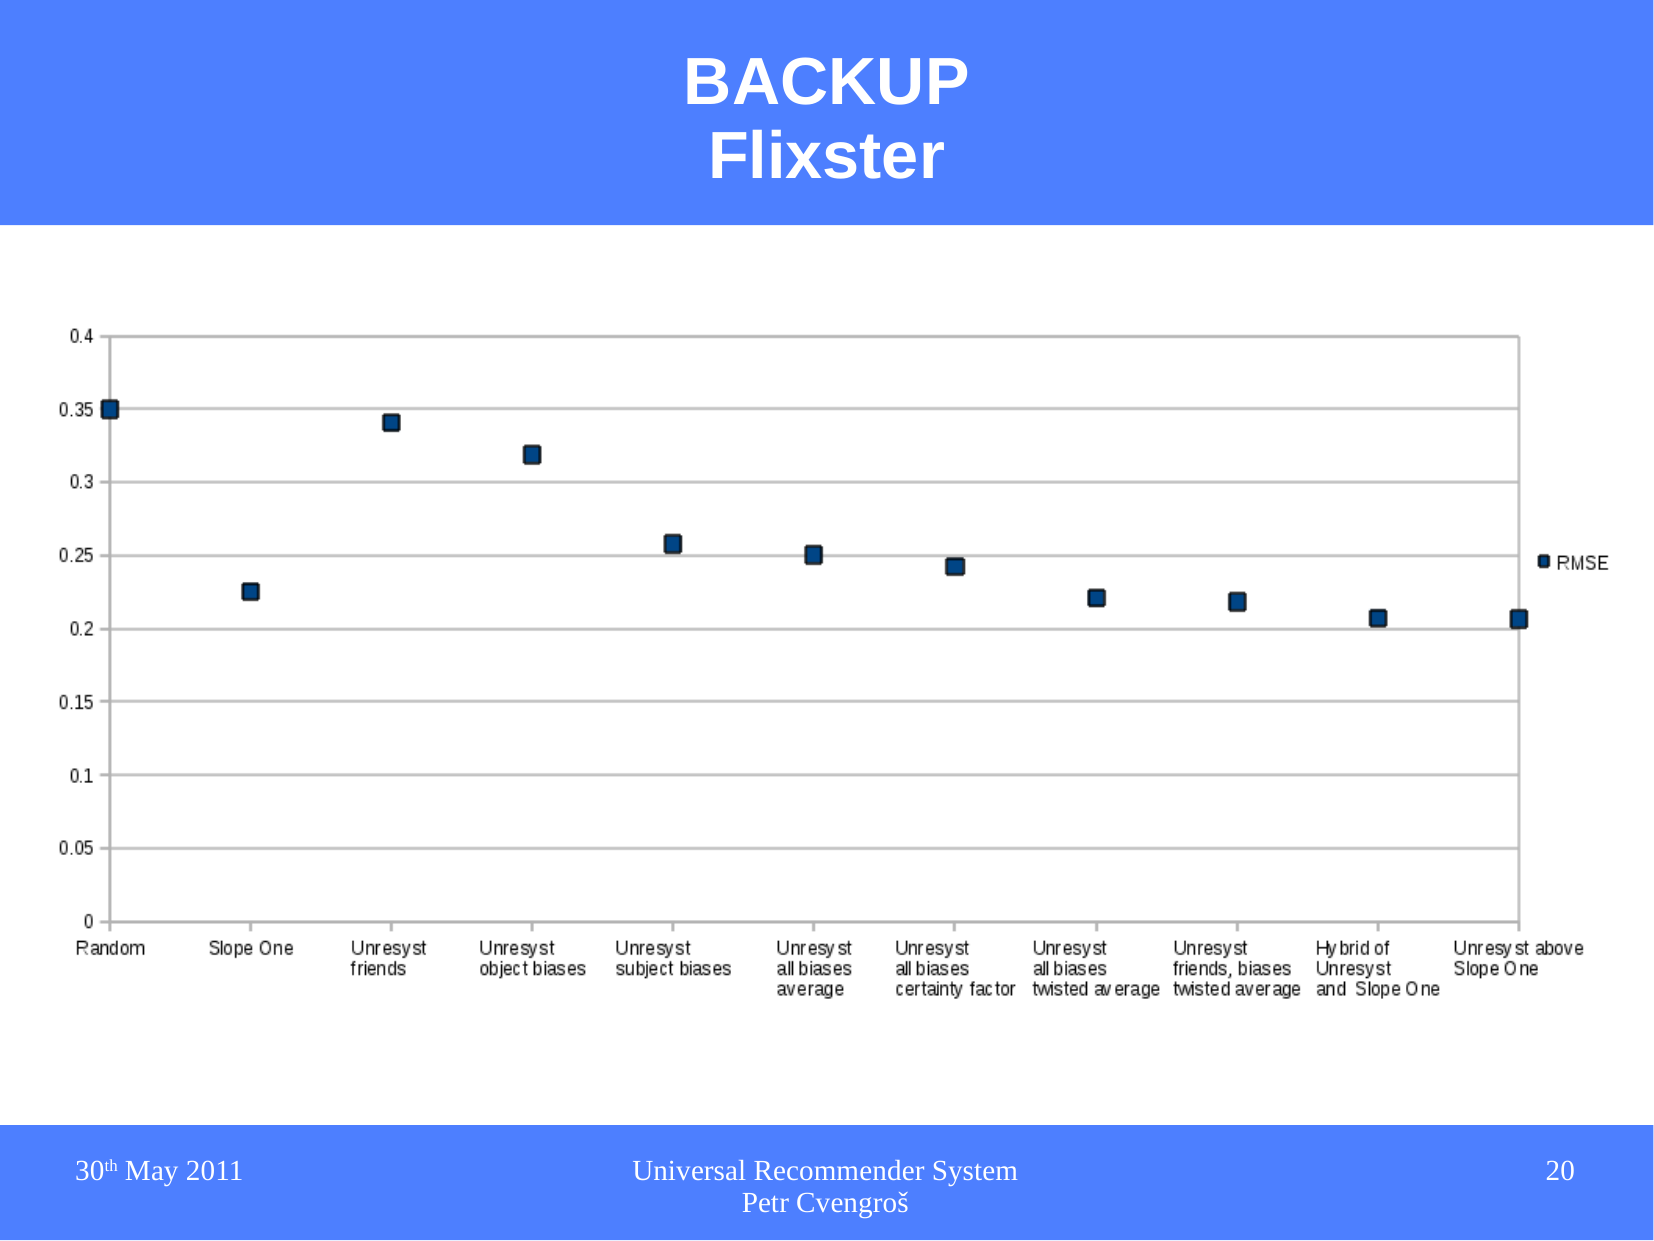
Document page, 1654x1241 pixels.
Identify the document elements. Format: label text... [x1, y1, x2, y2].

picture [46, 318, 1613, 1013]
title BACKUP Flixster [82, 32, 1571, 205]
